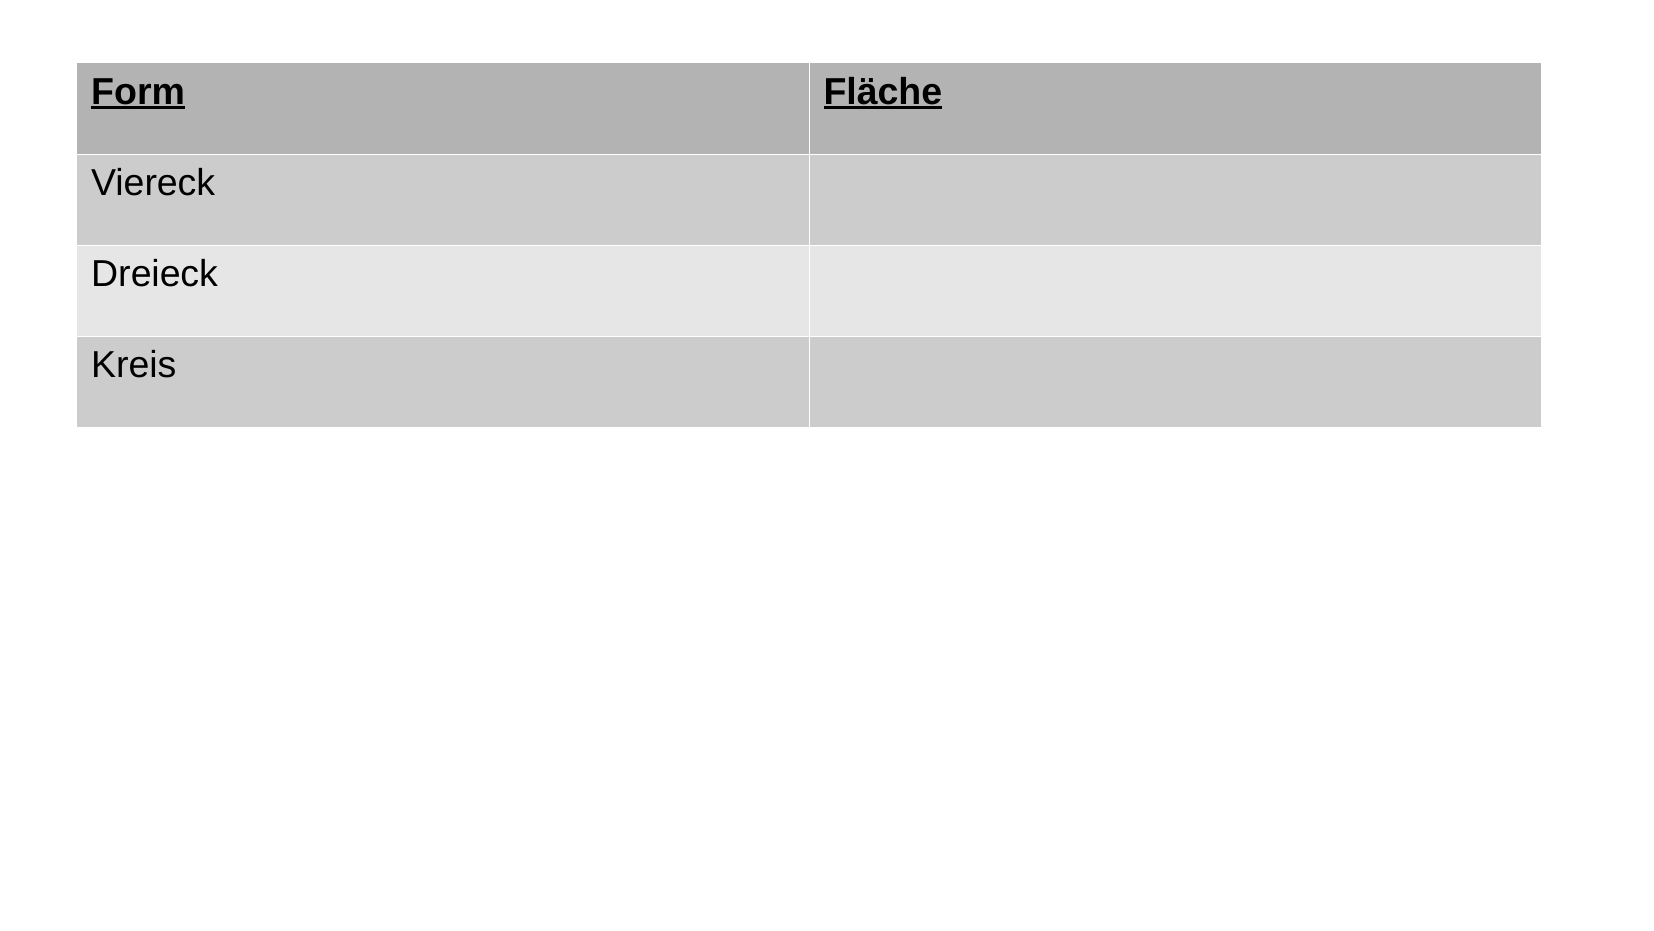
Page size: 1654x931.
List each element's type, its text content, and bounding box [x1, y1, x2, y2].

table_cell Dreieck [77, 246, 809, 336]
table_header Fläche [810, 63, 1541, 154]
table_cell [810, 337, 1541, 427]
table_cell [810, 155, 1541, 245]
table_cell [810, 246, 1541, 336]
table_cell Viereck [77, 155, 809, 245]
table_cell Kreis [77, 337, 809, 427]
table_header Form [77, 63, 809, 154]
